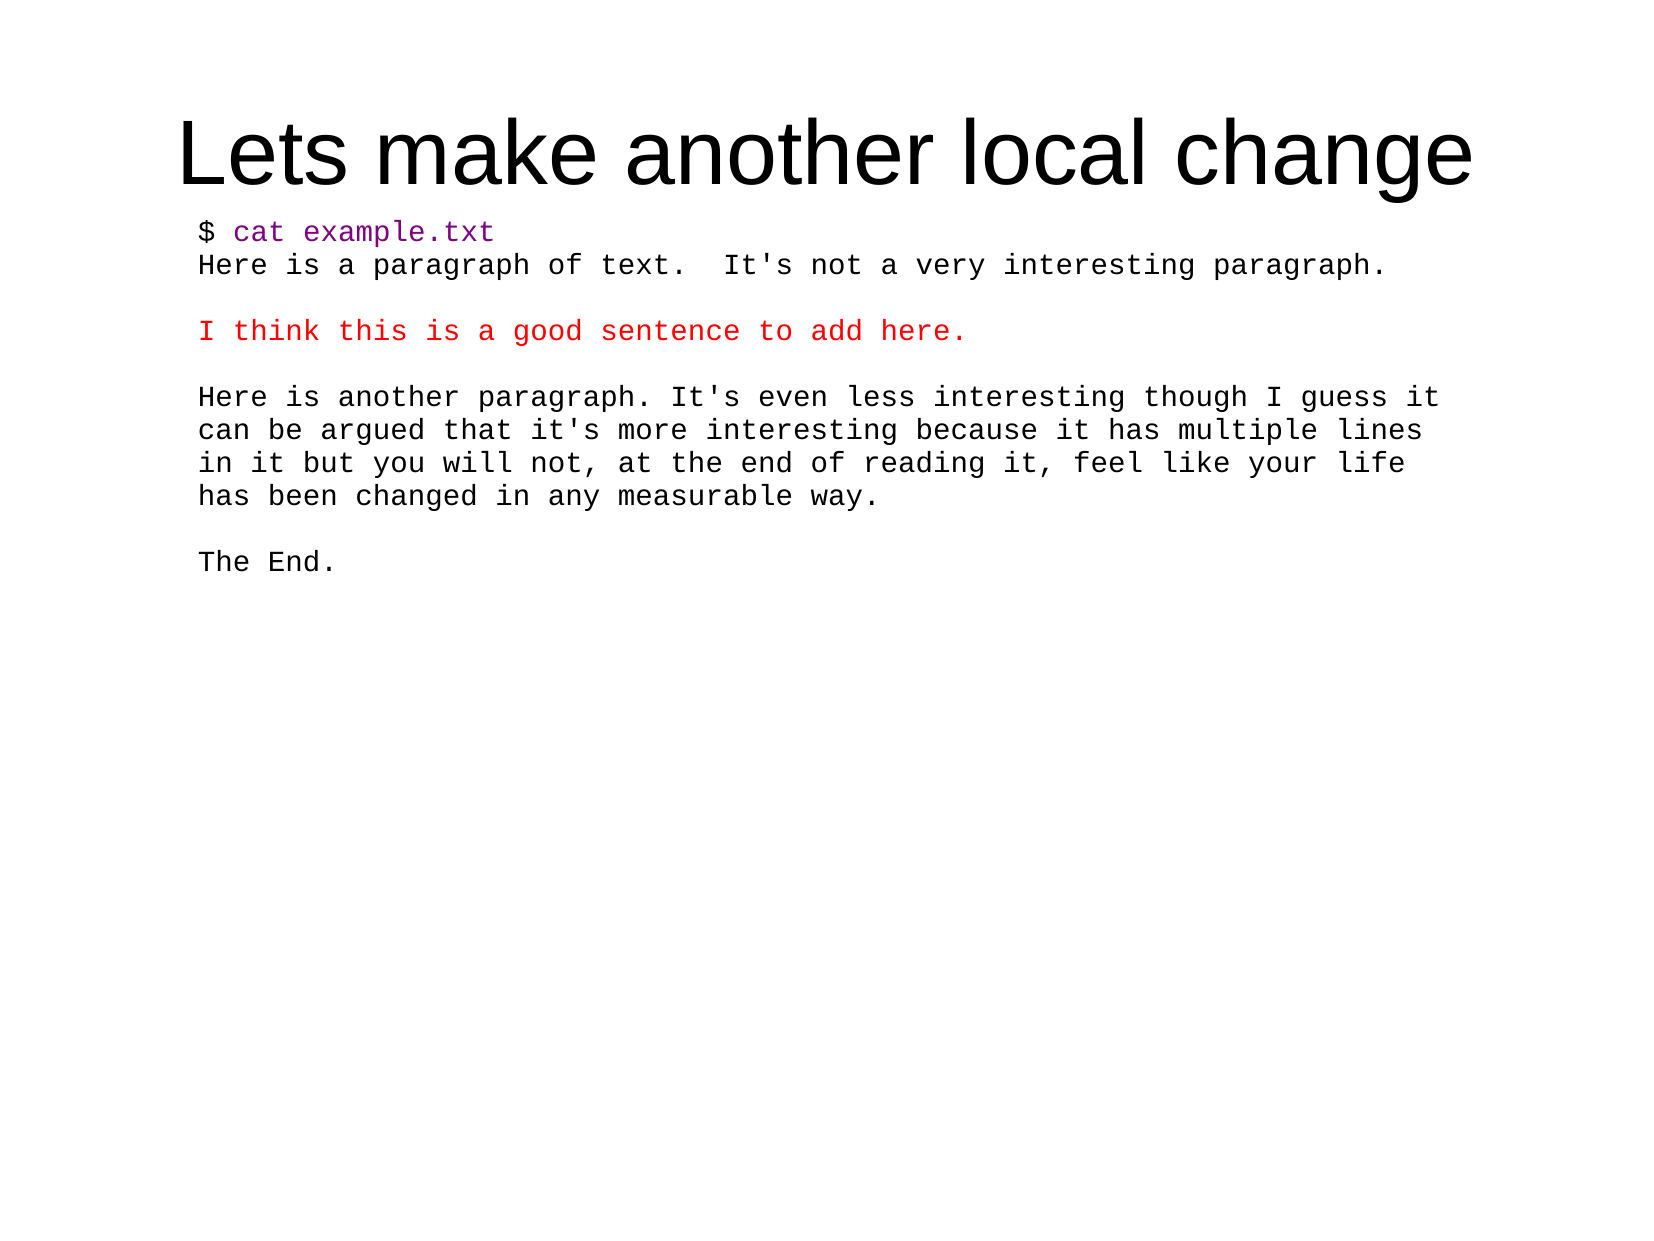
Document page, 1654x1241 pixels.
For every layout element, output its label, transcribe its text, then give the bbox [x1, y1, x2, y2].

title Lets make another local change [82, 49, 1571, 257]
text_box $ cat example.txt Here is a paragraph of text. It's not a very interesting paragraph. I think this is a good sentence to add here. Here is another paragraph. It's even less interesting though I guess it can be argued that it's more interesting because it has multiple lines in it but you will not, at the end of reading it, feel like your life has been changed in any measurable way. The End. [183, 210, 1561, 1241]
